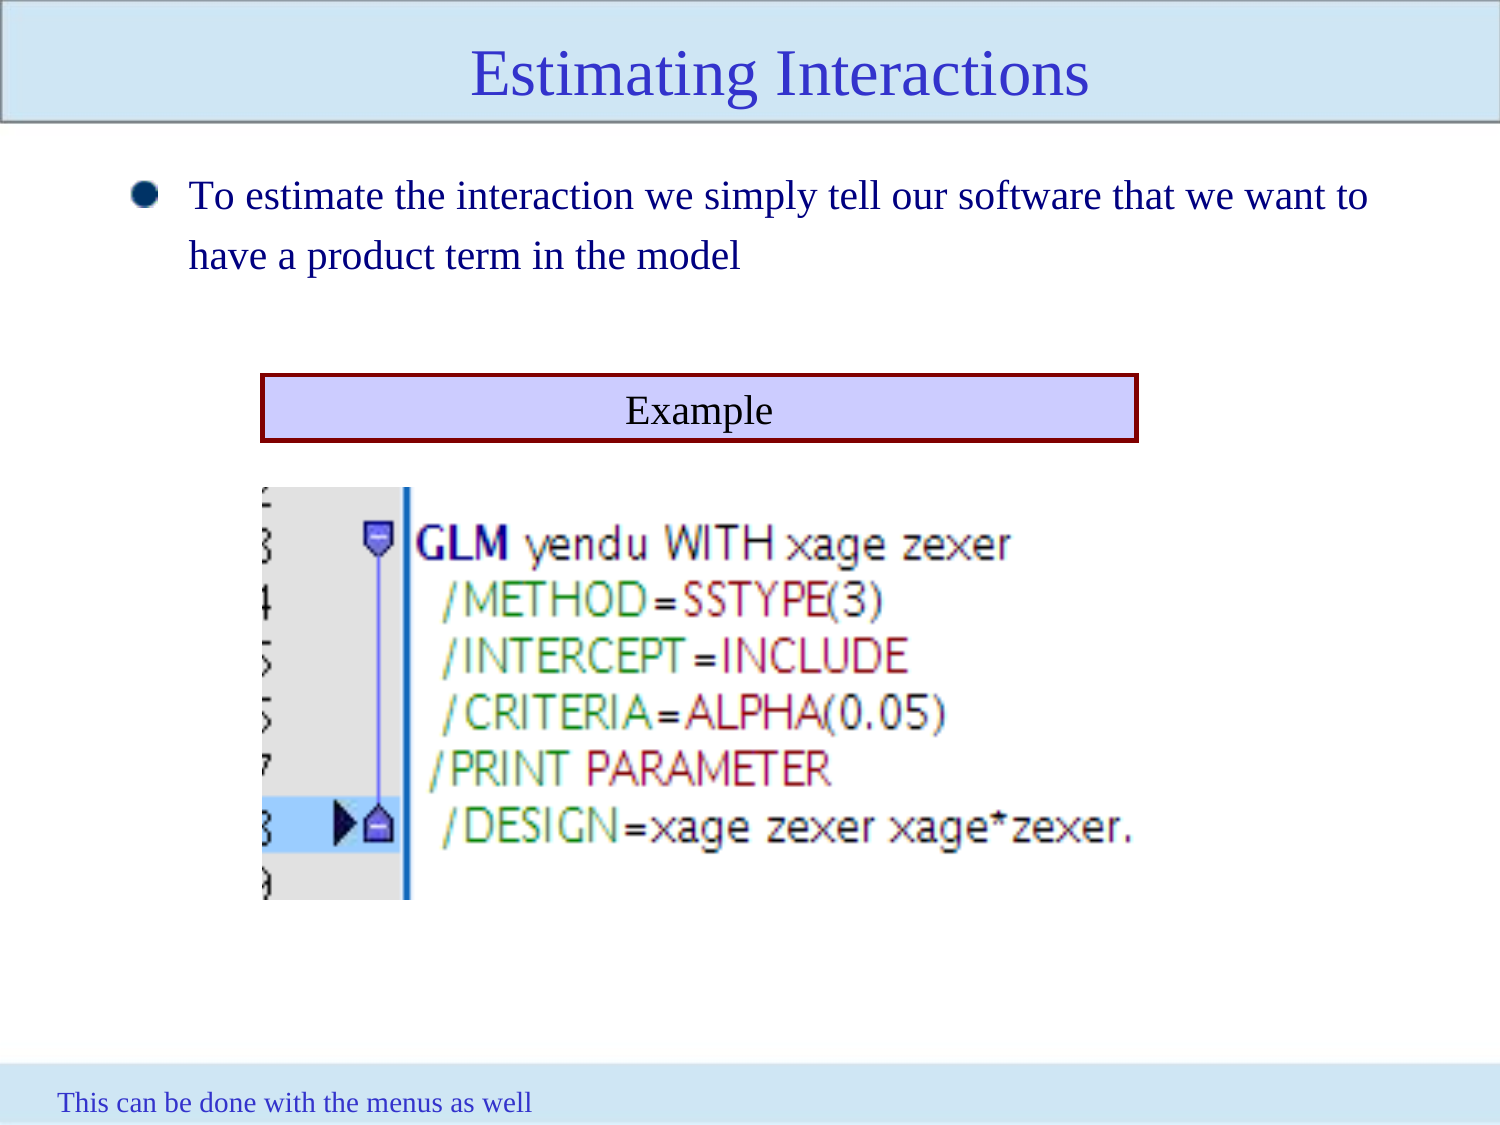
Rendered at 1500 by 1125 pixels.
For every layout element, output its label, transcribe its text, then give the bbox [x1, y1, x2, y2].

picture [0, 0, 1500, 1125]
text_box To estimate the interaction we simply tell our software that we want to have a product term in the model [112, 149, 1413, 398]
text_box This can be done with the menus as well [13, 1075, 577, 1125]
title Estimating Interactions [249, 21, 1313, 117]
text_box Example [262, 375, 1137, 441]
